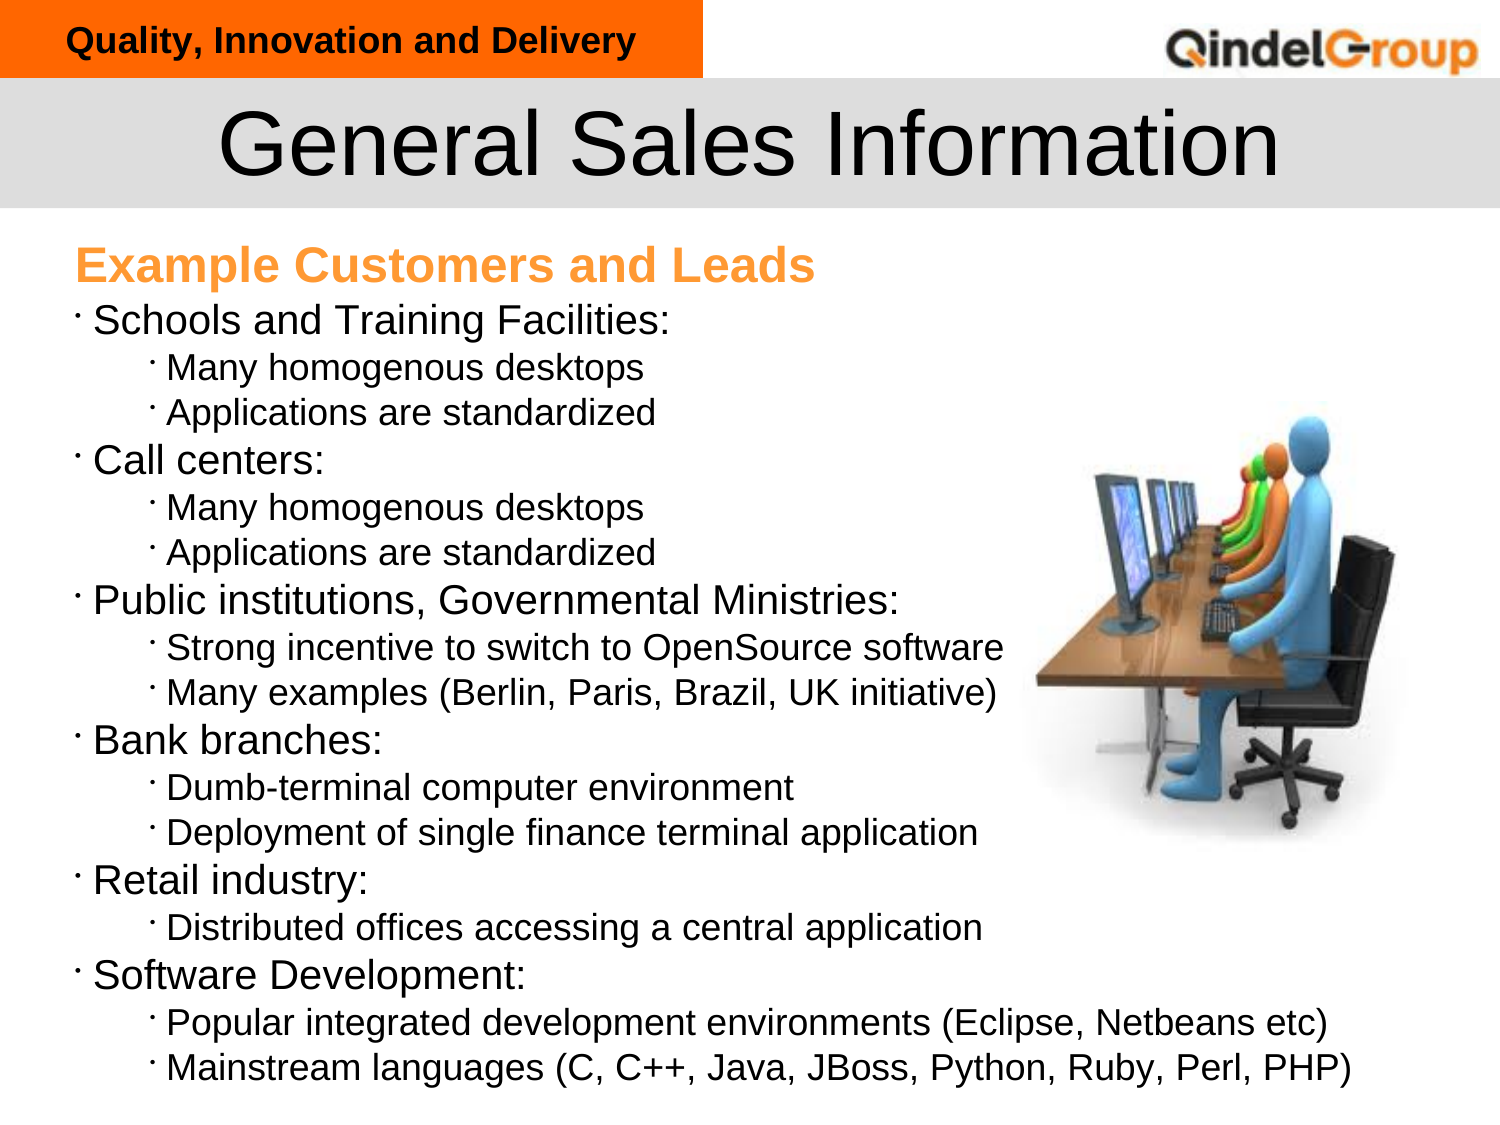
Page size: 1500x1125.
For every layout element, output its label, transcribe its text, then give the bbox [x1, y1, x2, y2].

picture [1009, 401, 1416, 852]
picture [1163, 23, 1481, 78]
text_box Example Customers and Leads Schools and Training Facilities: Many homogenous desktops Applications are standardized Call centers: Many homogenous desktops Applications are standardized Public institutions, Governmental Ministries: Strong incentive to switch to OpenSource software Many examples (Berlin, Paris, Brazil, UK initiative) Bank branches: Dumb-terminal computer environment Deployment of single finance terminal application Retail industry: Distributed offices accessing a central application Software Development: Popular integrated development environments (Eclipse, Netbeans etc) Mainstream languages (C, C++, Java, JBoss, Python, Ruby, Perl, PHP) [60, 224, 1426, 1096]
title General Sales Information [75, 45, 1426, 224]
